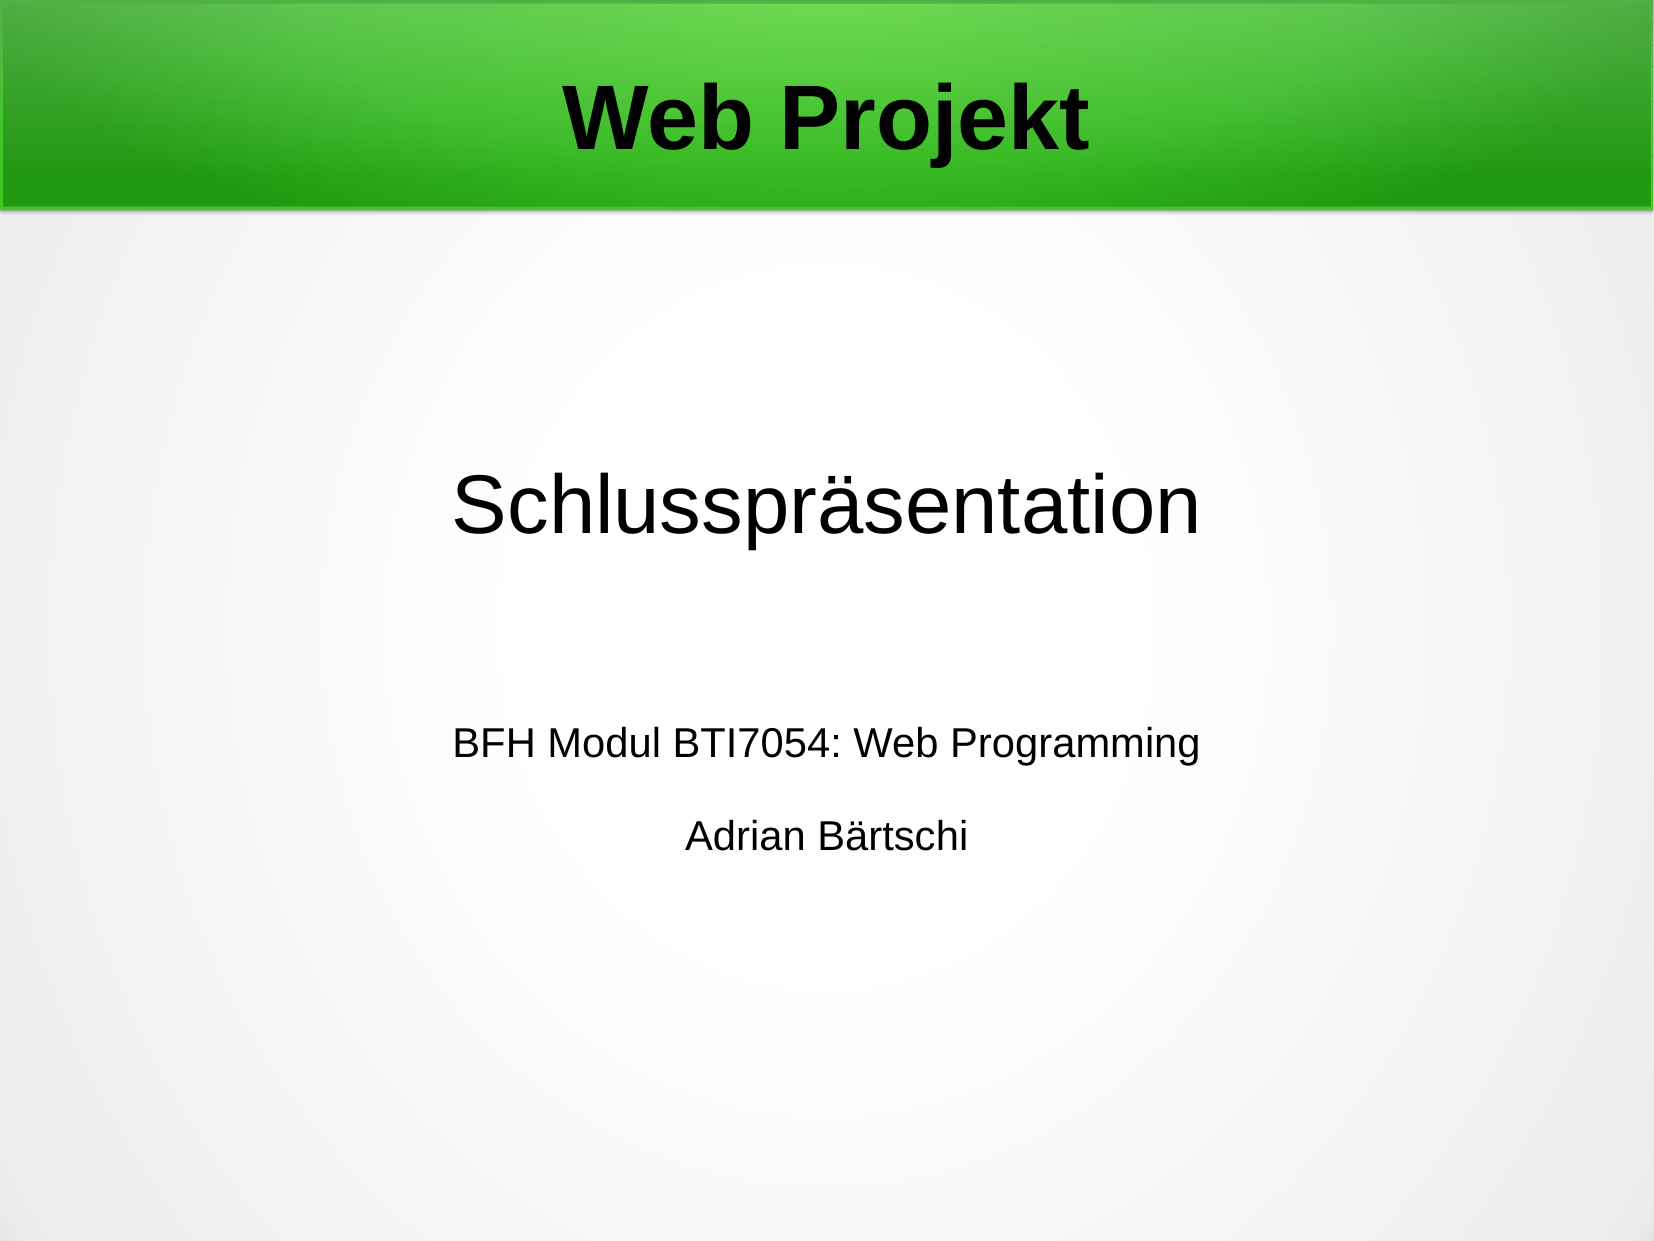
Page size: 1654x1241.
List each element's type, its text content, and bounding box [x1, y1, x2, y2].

subtitle Schlusspräsentation BFH Modul BTI7054: Web Programming Adrian Bärtschi [82, 299, 1571, 1019]
title Web Projekt [82, 47, 1571, 189]
